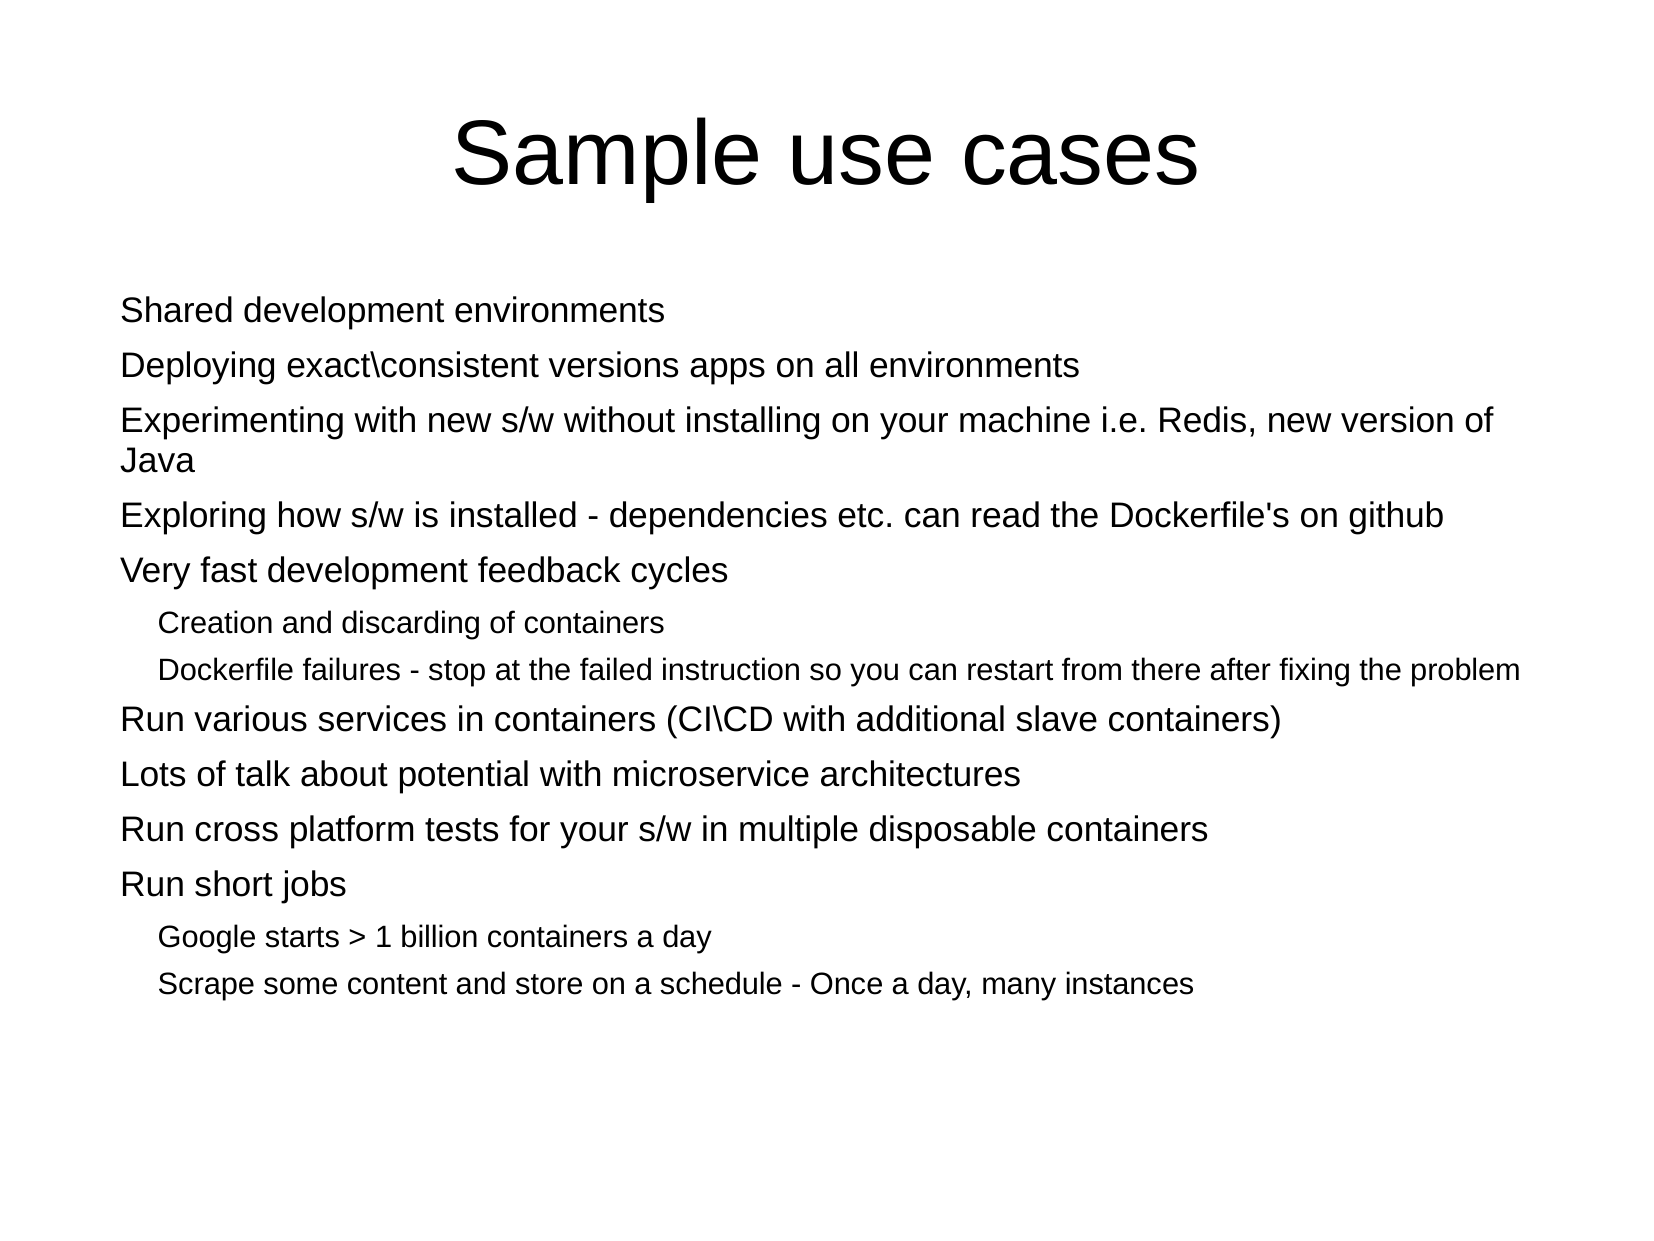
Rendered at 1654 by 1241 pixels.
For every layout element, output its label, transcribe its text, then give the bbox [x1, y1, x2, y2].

list Shared development environments Deploying exact\consistent versions apps on all environments Experimenting with new s/w without installing on your machine i.e. Redis, new version of Java Exploring how s/w is installed - dependencies etc. can read the Dockerfile's on github Very fast development feedback cycles Creation and discarding of containers Dockerfile failures - stop at the failed instruction so you can restart from there after fixing the problem Run various services in containers (CI\CD with additional slave containers) Lots of talk about potential with microservice architectures Run cross platform tests for your s/w in multiple disposable containers Run short jobs Google starts > 1 billion containers a day Scrape some content and store on a schedule - Once a day, many instances [82, 290, 1571, 1010]
title Sample use cases [82, 49, 1571, 257]
